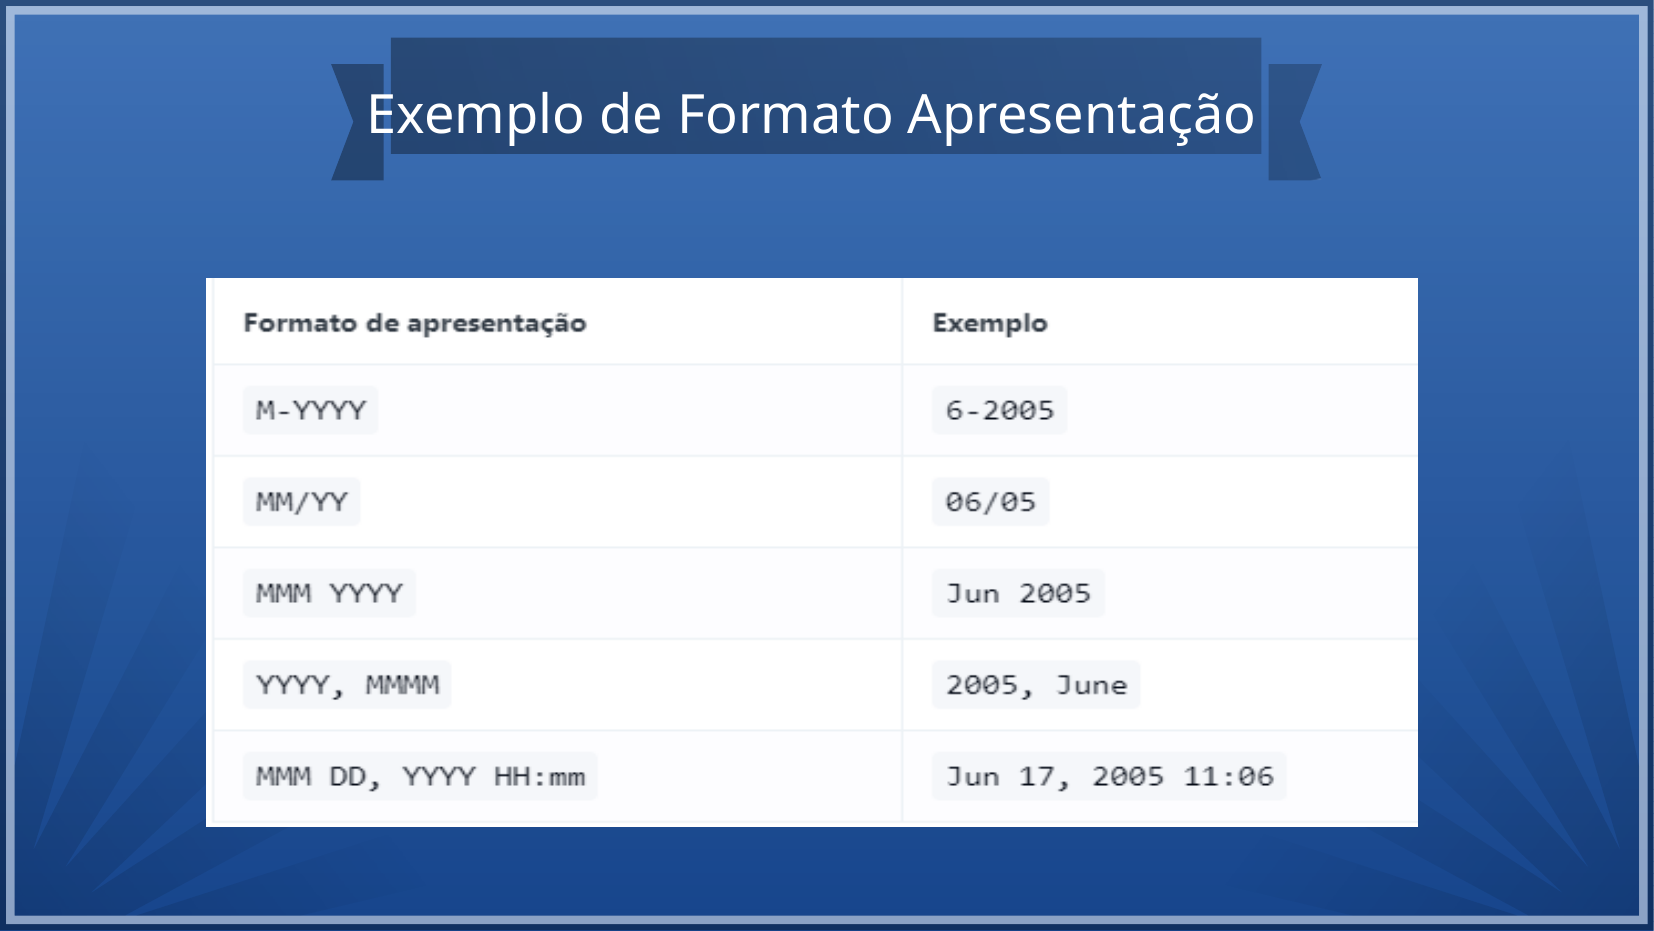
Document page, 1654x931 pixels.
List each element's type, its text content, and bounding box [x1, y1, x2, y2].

title Exemplo de Formato Apresentação [324, 17, 1300, 207]
picture [206, 278, 1418, 827]
